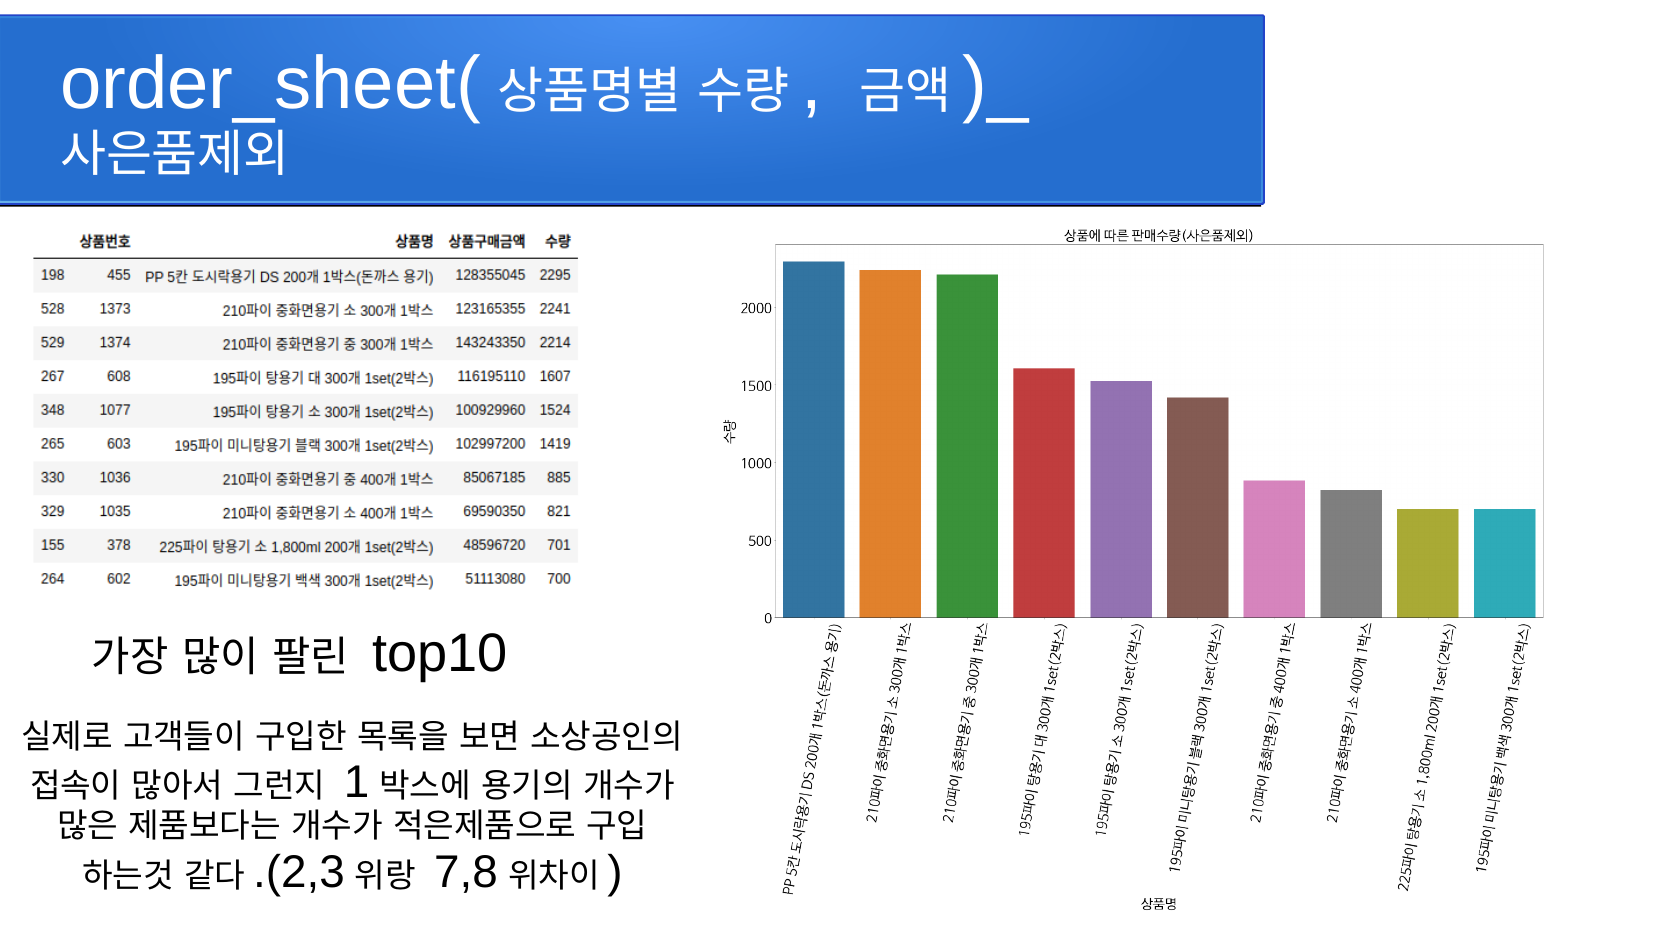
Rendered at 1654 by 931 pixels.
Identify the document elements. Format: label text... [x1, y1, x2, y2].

picture [30, 224, 585, 600]
picture [720, 226, 1546, 916]
subtitle 가장 많이 팔린 top10 [15, 615, 586, 691]
text_box 실제로 고객들이 구입한 목록을 보면 소상공인의 접속이 많아서 그런지 1박스에 용기의 개수가 많은 제품보다는 개수가 적은제품으로 구입 하는것 같다.(2,3위랑 7,8위차이) [15, 699, 691, 916]
title order_sheet(상품명별 수량, 금액)_사은품제외 [60, 35, 1235, 189]
